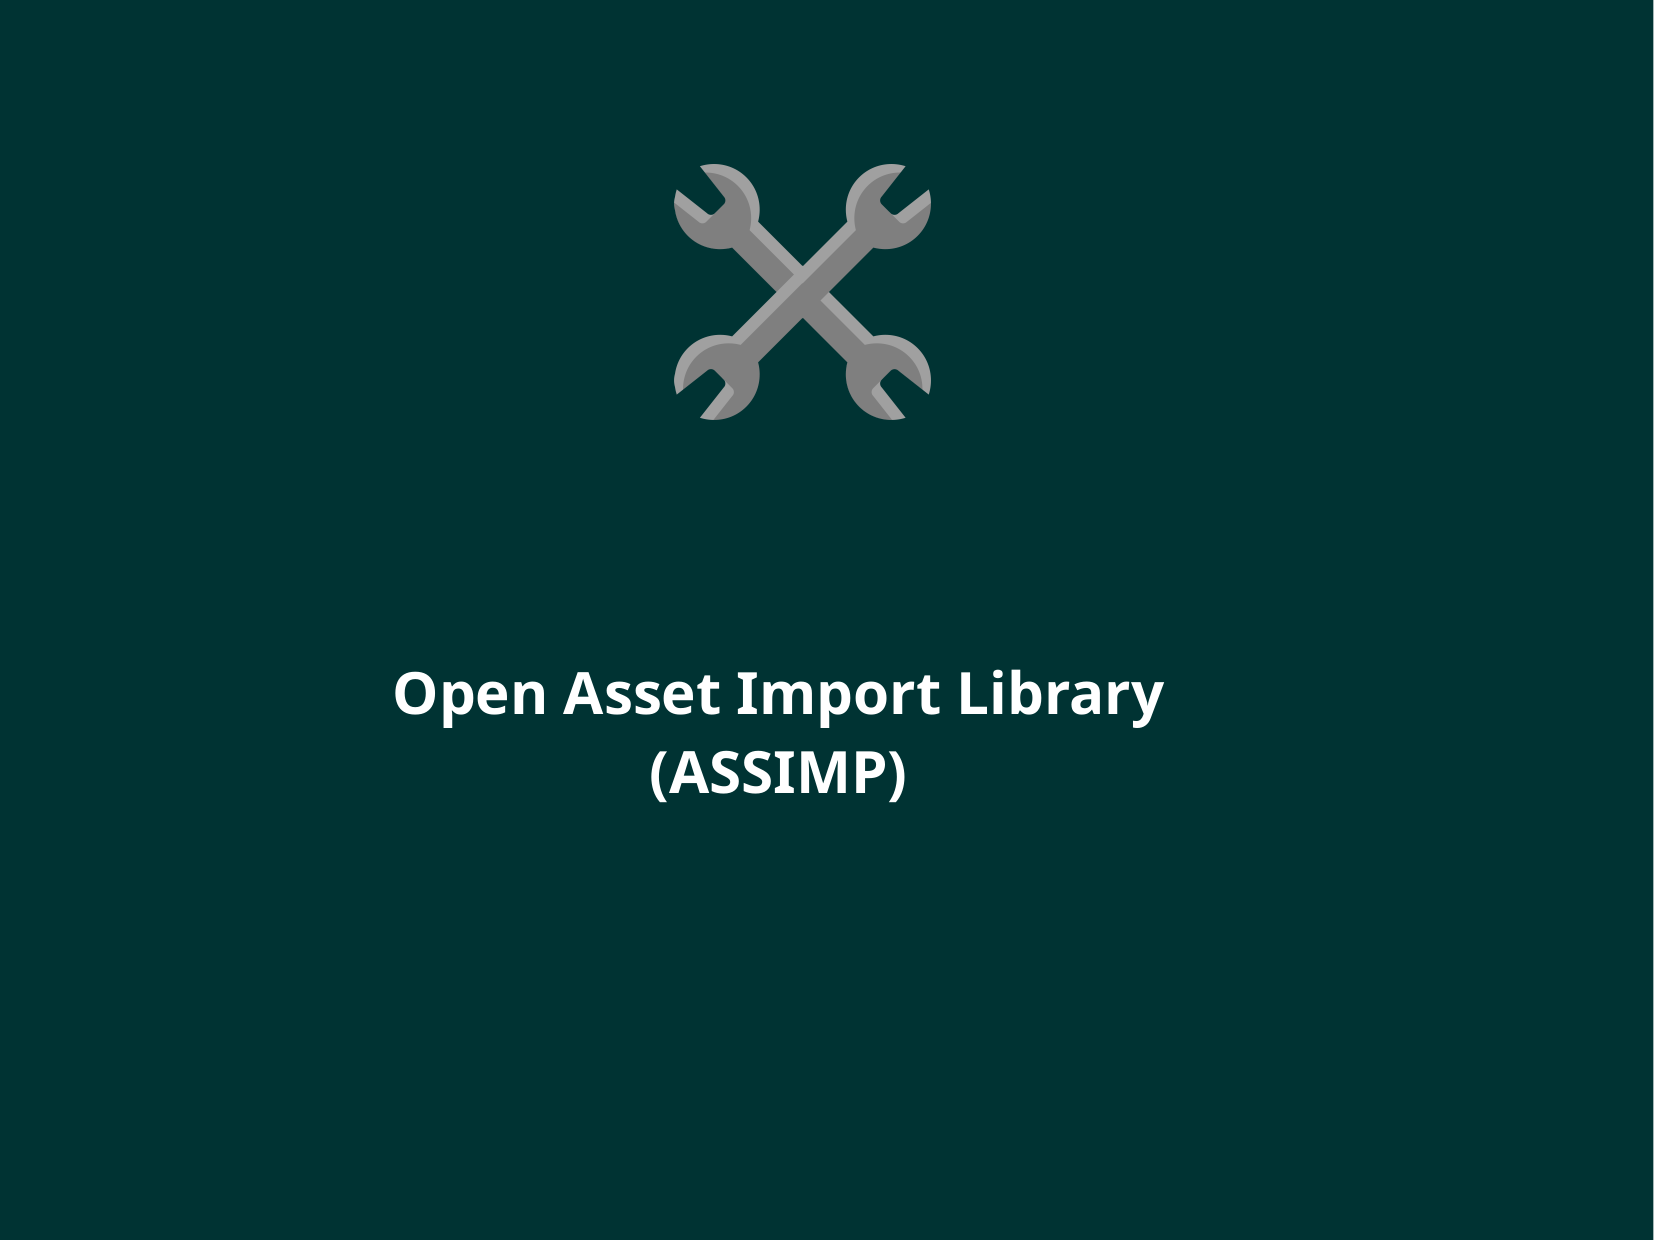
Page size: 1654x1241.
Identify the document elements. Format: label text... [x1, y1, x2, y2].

text_box Open Asset Import Library (ASSIMP) [378, 645, 1147, 792]
picture [674, 164, 931, 421]
